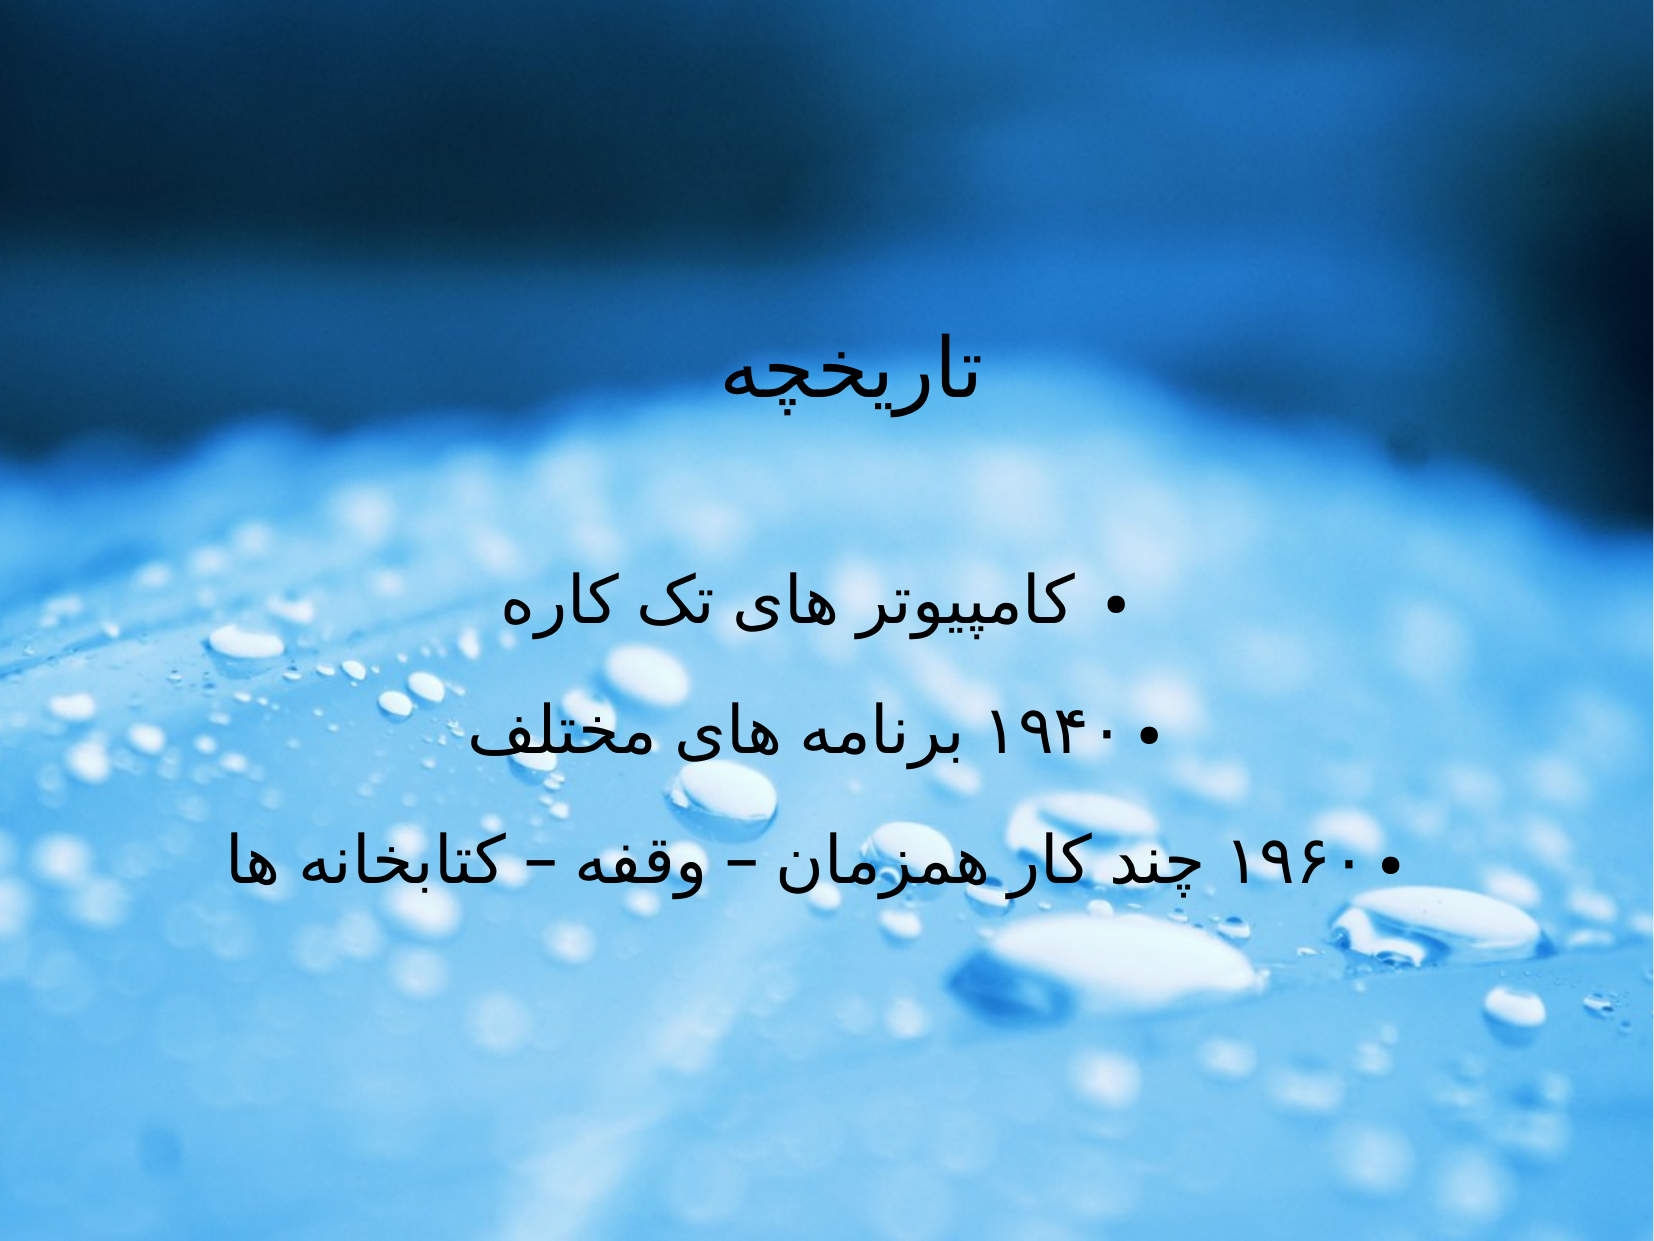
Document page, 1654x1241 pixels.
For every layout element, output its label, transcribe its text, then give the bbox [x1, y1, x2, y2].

subtitle کامپیوتر های تک کاره ۱۹۴۰ برنامه های مختلف ۱۹۶۰ چند کار همزمان – وقفه – کتابخانه ها [143, 450, 1485, 981]
picture [0, 0, 1654, 1241]
title تاریخچه [107, 274, 1596, 482]
